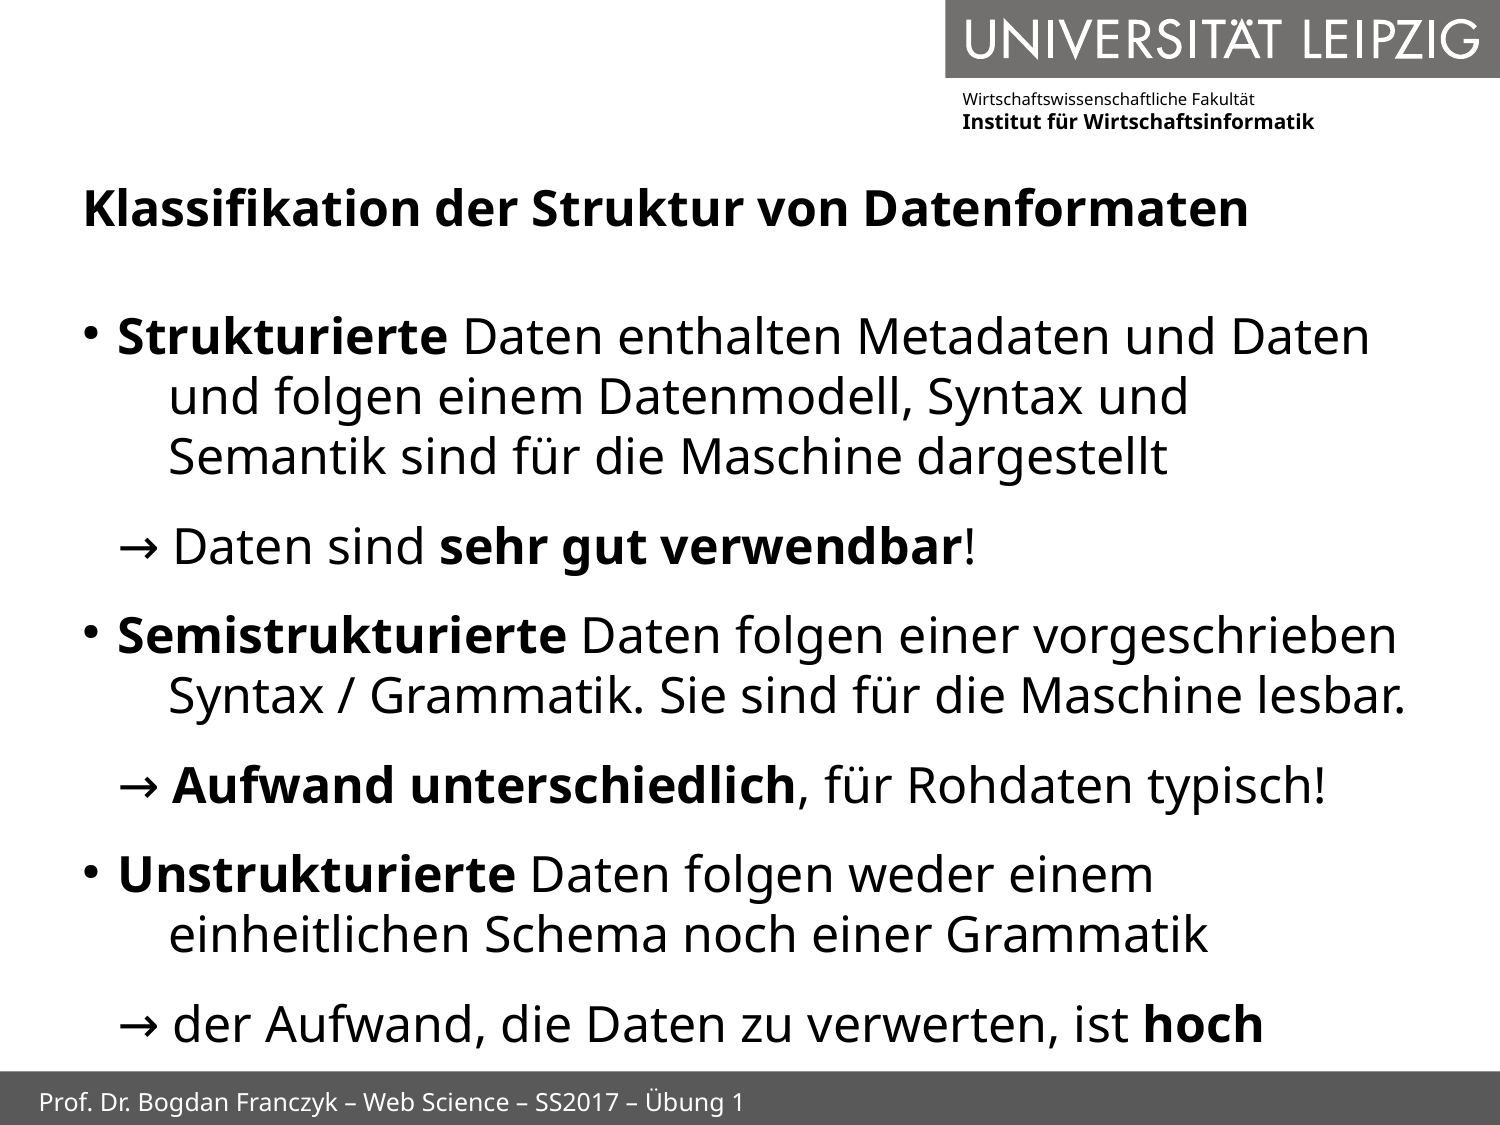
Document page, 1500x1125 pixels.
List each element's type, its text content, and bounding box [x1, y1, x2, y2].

title Klassifikation der Struktur von Datenformaten [82, 164, 1418, 249]
list Strukturierte Daten enthalten Metadaten und Daten und folgen einem Datenmodell, Syntax und Semantik sind für die Maschine dargestellt → Daten sind sehr gut verwendbar! Semistrukturierte Daten folgen einer vorgeschrieben Syntax / Grammatik. Sie sind für die Maschine lesbar. → Aufwand unterschiedlich, für Rohdaten typisch! Unstrukturierte Daten folgen weder einem einheitlichen Schema noch einer Grammatik → der Aufwand, die Daten zu verwerten, ist hoch [82, 304, 1418, 1032]
